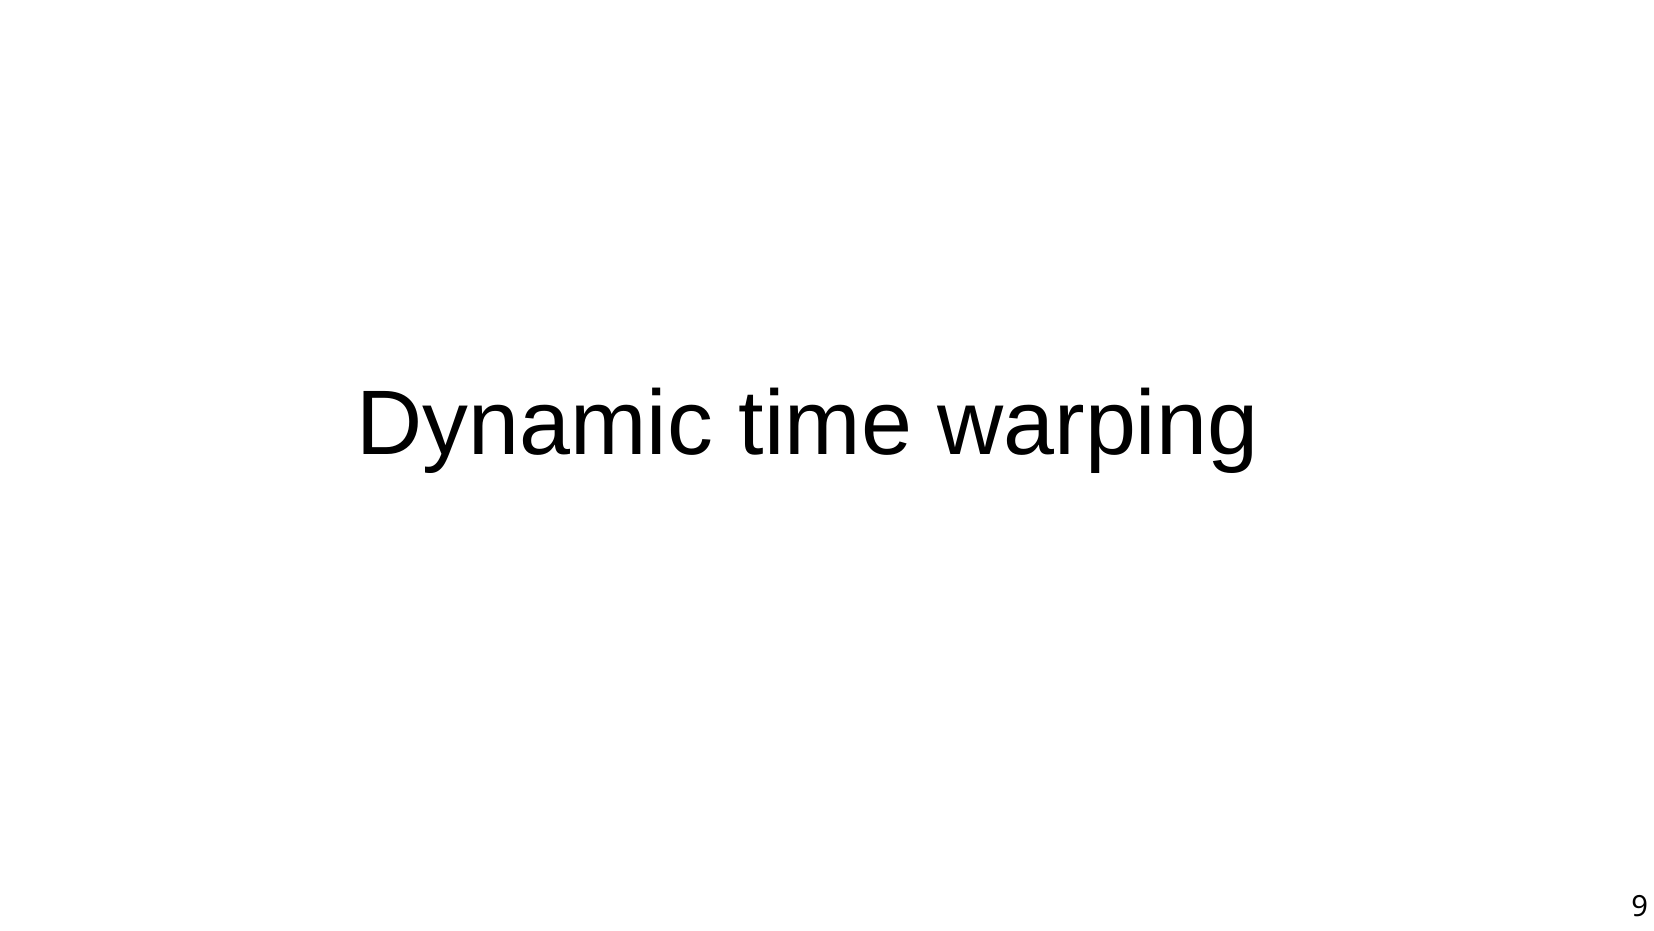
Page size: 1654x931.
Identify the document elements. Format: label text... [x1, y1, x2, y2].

title Dynamic time warping [64, 345, 1553, 501]
